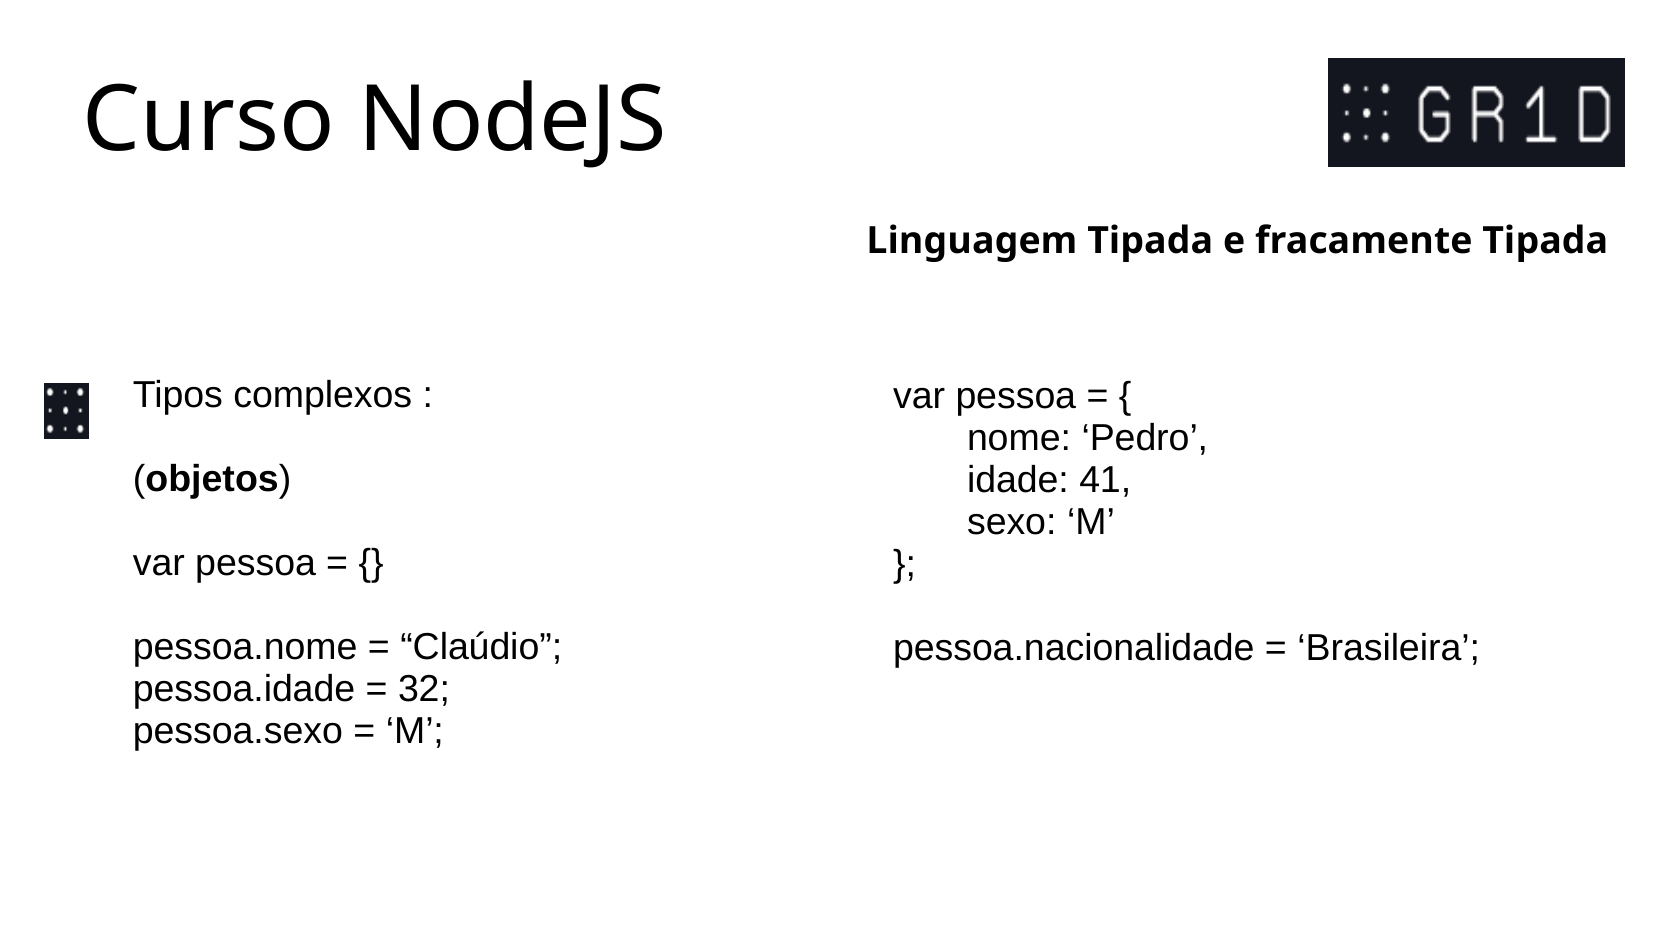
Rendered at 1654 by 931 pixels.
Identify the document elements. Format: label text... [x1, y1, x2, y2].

text_box Linguagem Tipada e fracamente Tipada [118, 206, 1625, 264]
title Curso NodeJS [82, 37, 1571, 193]
text_box var pessoa = { nome: ‘Pedro’, idade: 41, sexo: ‘M’ }; pessoa.nacionalidade = ‘Brasileira’; [878, 367, 1617, 760]
picture [1328, 58, 1625, 167]
picture [44, 383, 89, 439]
text_box Tipos complexos : (objetos) var pessoa = {} pessoa.nome = “Claúdio”; pessoa.idade = 32; pessoa.sexo = ‘M’; [118, 365, 857, 759]
